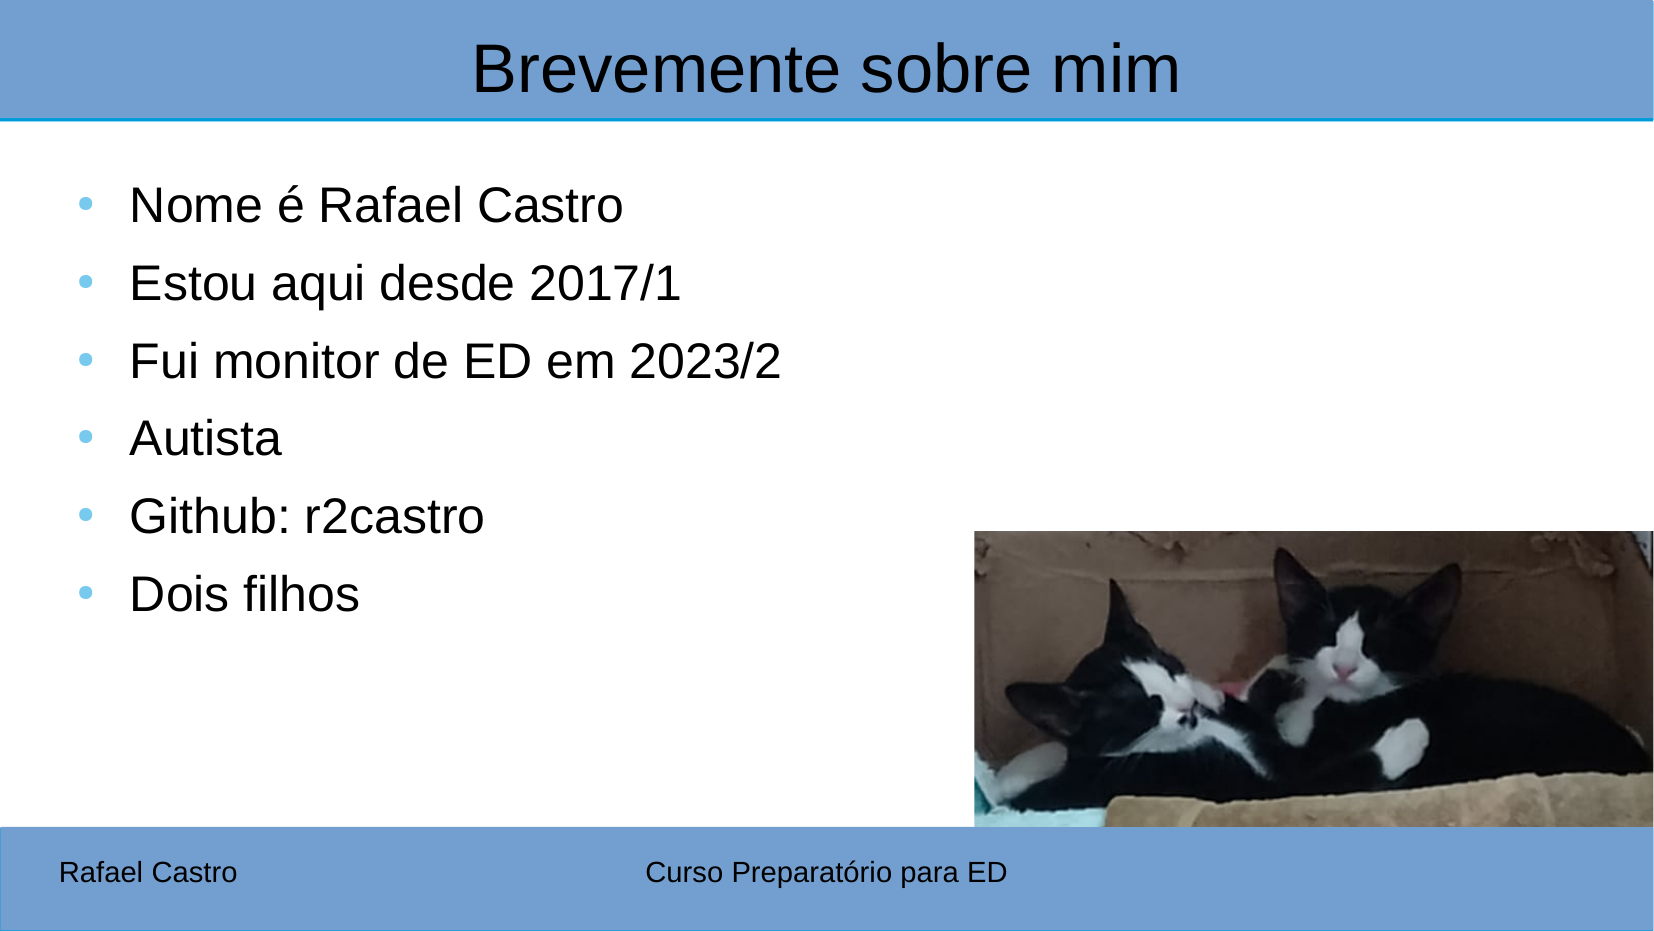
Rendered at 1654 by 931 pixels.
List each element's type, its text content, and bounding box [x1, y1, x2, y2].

picture [974, 531, 1654, 827]
list Nome é Rafael Castro Estou aqui desde 2017/1 Fui monitor de ED em 2023/2 Autista Github: r2castro Dois filhos [59, 177, 1595, 768]
title Brevemente sobre mim [59, 29, 1595, 108]
